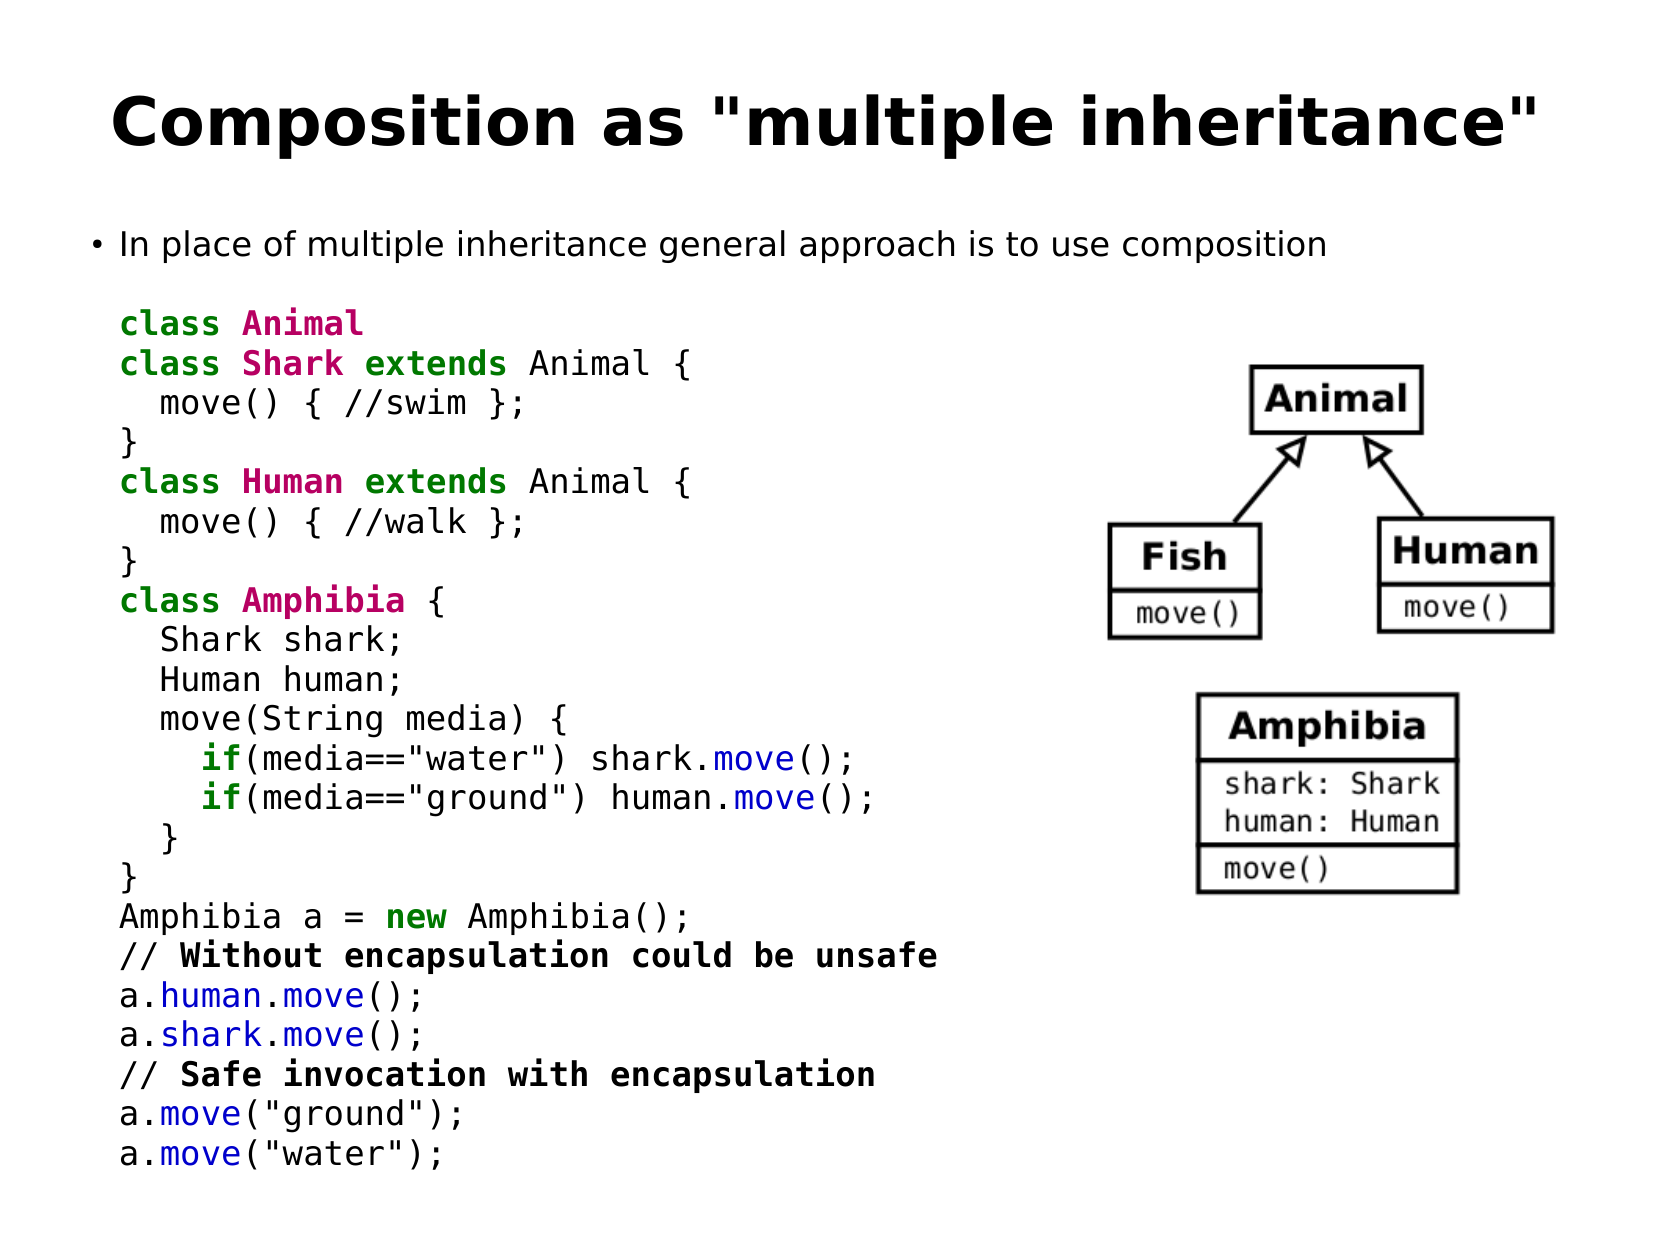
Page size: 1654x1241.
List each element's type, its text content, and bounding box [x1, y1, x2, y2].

title Composition as "multiple inheritance" [82, 49, 1571, 195]
picture [1075, 346, 1595, 910]
list In place of multiple inheritance general approach is to use composition class Animal class Shark extends Animal { move() { //swim }; } class Human extends Animal { move() { //walk }; } class Amphibia { Shark shark; Human human; move(String media) { if(media=="water") shark.move(); if(media=="ground") human.move(); } } Amphibia a = new Amphibia(); // Without encapsulation could be unsafe a.human.move(); a.shark.move(); // Safe invocation with encapsulation a.move("ground"); a.move("water"); [82, 225, 1538, 1186]
